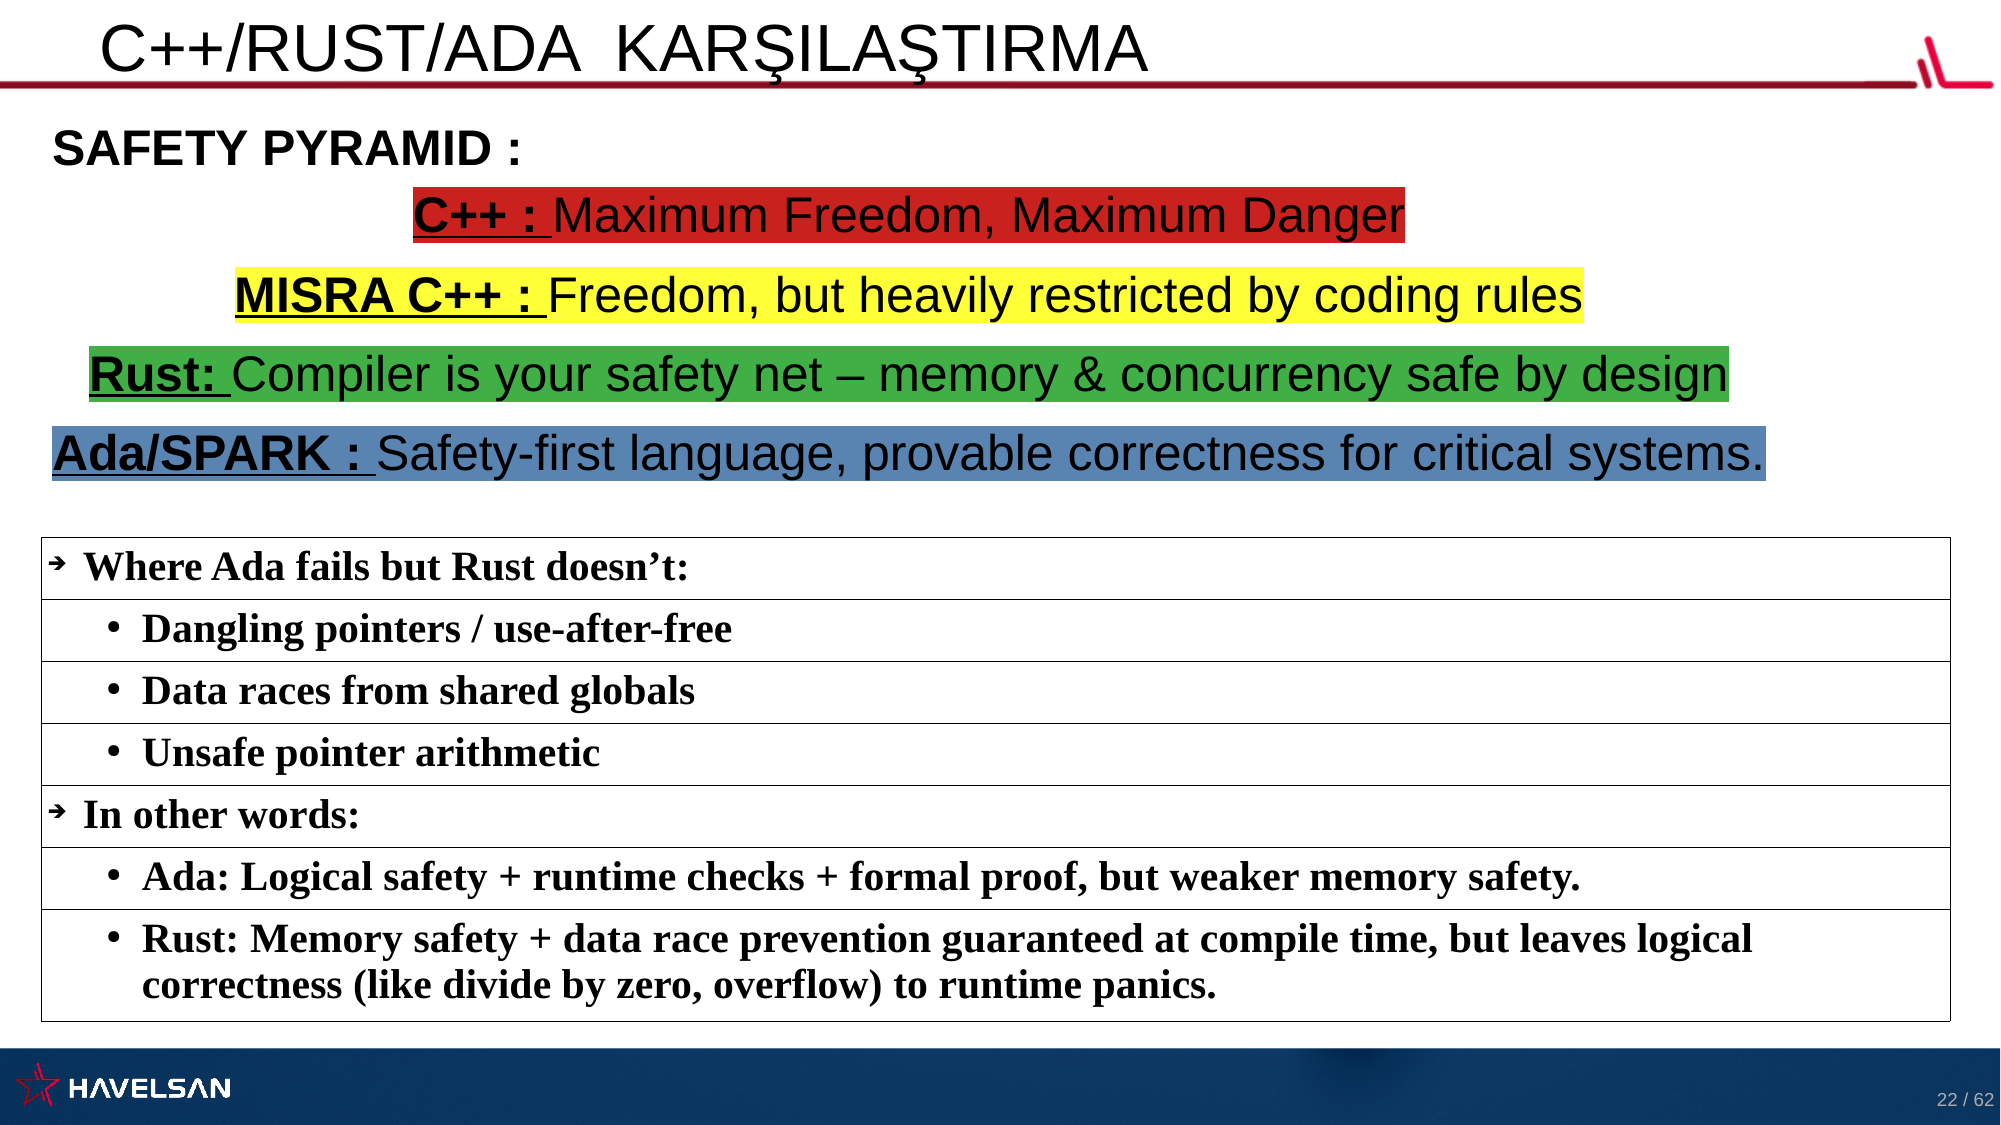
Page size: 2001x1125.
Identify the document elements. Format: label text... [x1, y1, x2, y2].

picture [0, 0, 2001, 1125]
title C++/RUST/ADA KARŞILAŞTIRMA [99, 44, 1686, 55]
table_cell Rust: Memory safety + data race prevention guaranteed at compile time, but leaves logical correctness (like divide by zero, overflow) to runtime panics. [42, 910, 1950, 1021]
table_cell Ada: Logical safety + runtime checks + formal proof, but weaker memory safety. [42, 848, 1950, 909]
table_cell Data races from shared globals [42, 662, 1950, 723]
table_cell Unsafe pointer arithmetic [42, 724, 1950, 785]
table_header Where Ada fails but Rust doesn’t: [42, 538, 1950, 599]
table_cell Dangling pointers / use-after-free [42, 600, 1950, 661]
text_box SAFETY PYRAMID : C++ : Maximum Freedom, Maximum Danger MISRA C++ : Freedom, but heavily restricted by coding rules Rust: Compiler is your safety net – memory & concurrency safe by design Ada/SPARK : Safety-first language, provable correctness for critical systems. [37, 112, 1913, 638]
table_cell In other words: [42, 786, 1950, 847]
